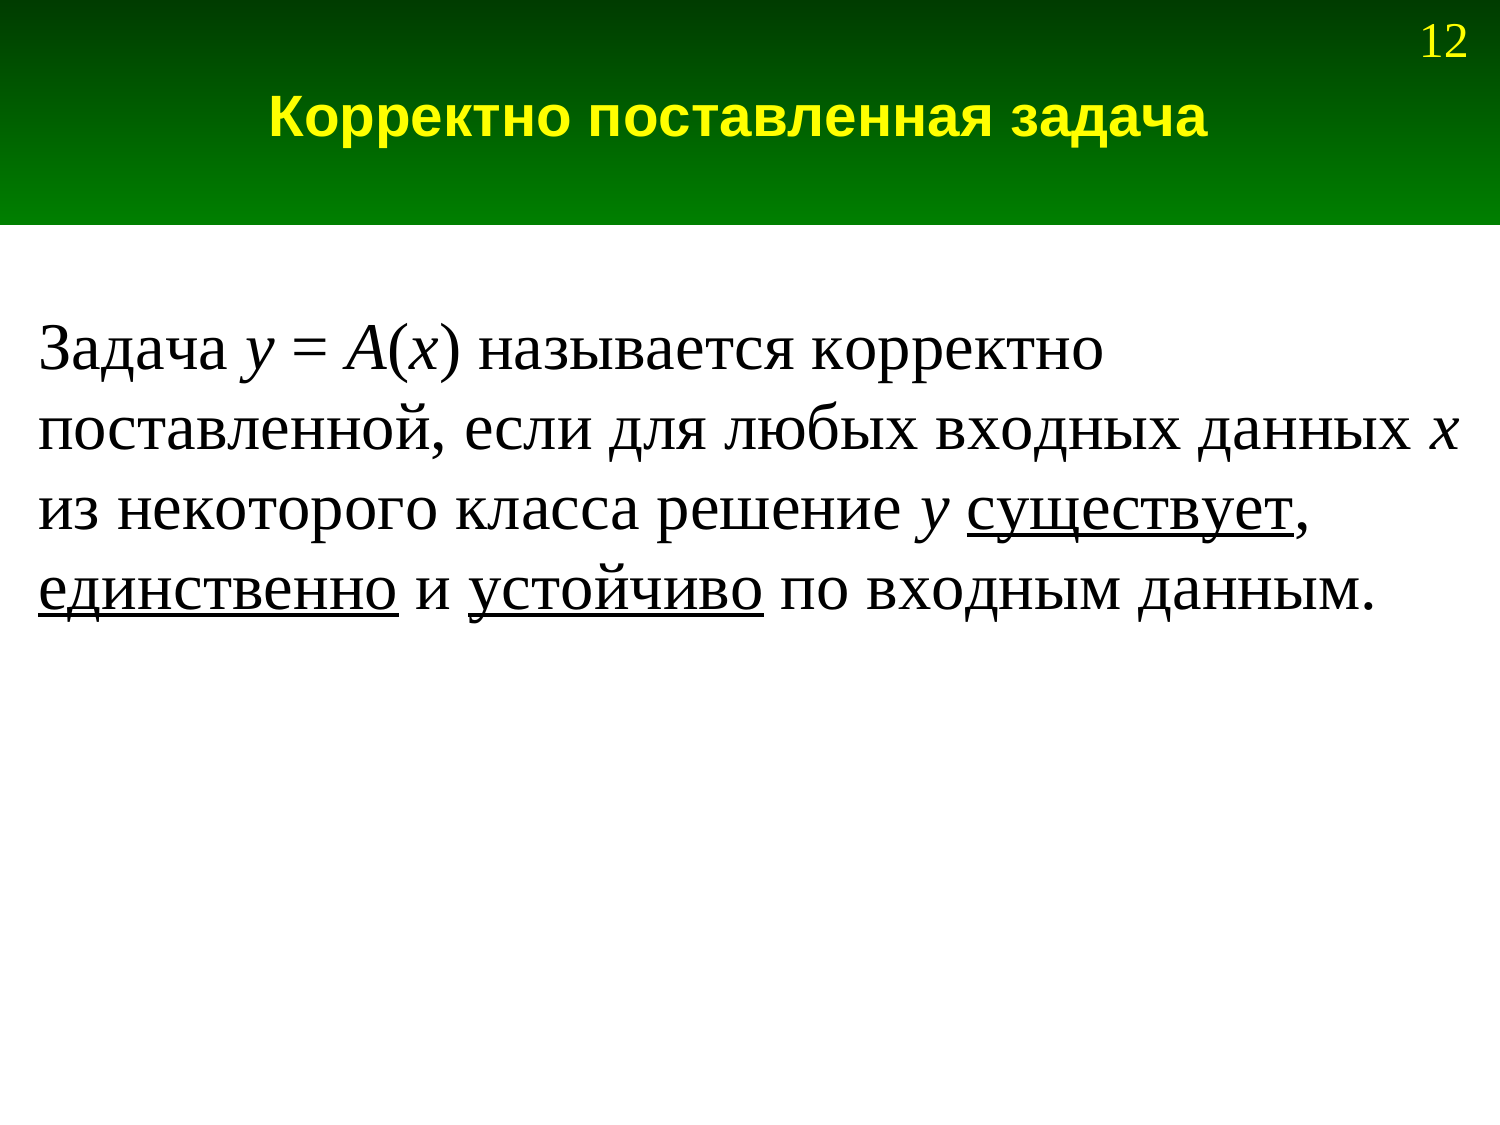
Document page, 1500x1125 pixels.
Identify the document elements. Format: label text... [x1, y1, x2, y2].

title Корректно поставленная задача [88, 18, 1389, 207]
text_box Задача y = A(x) называется корректно поставленной, если для любых входных данных x из некоторого класса решение y существует, единственно и устойчиво по входным данным. [23, 295, 1489, 630]
